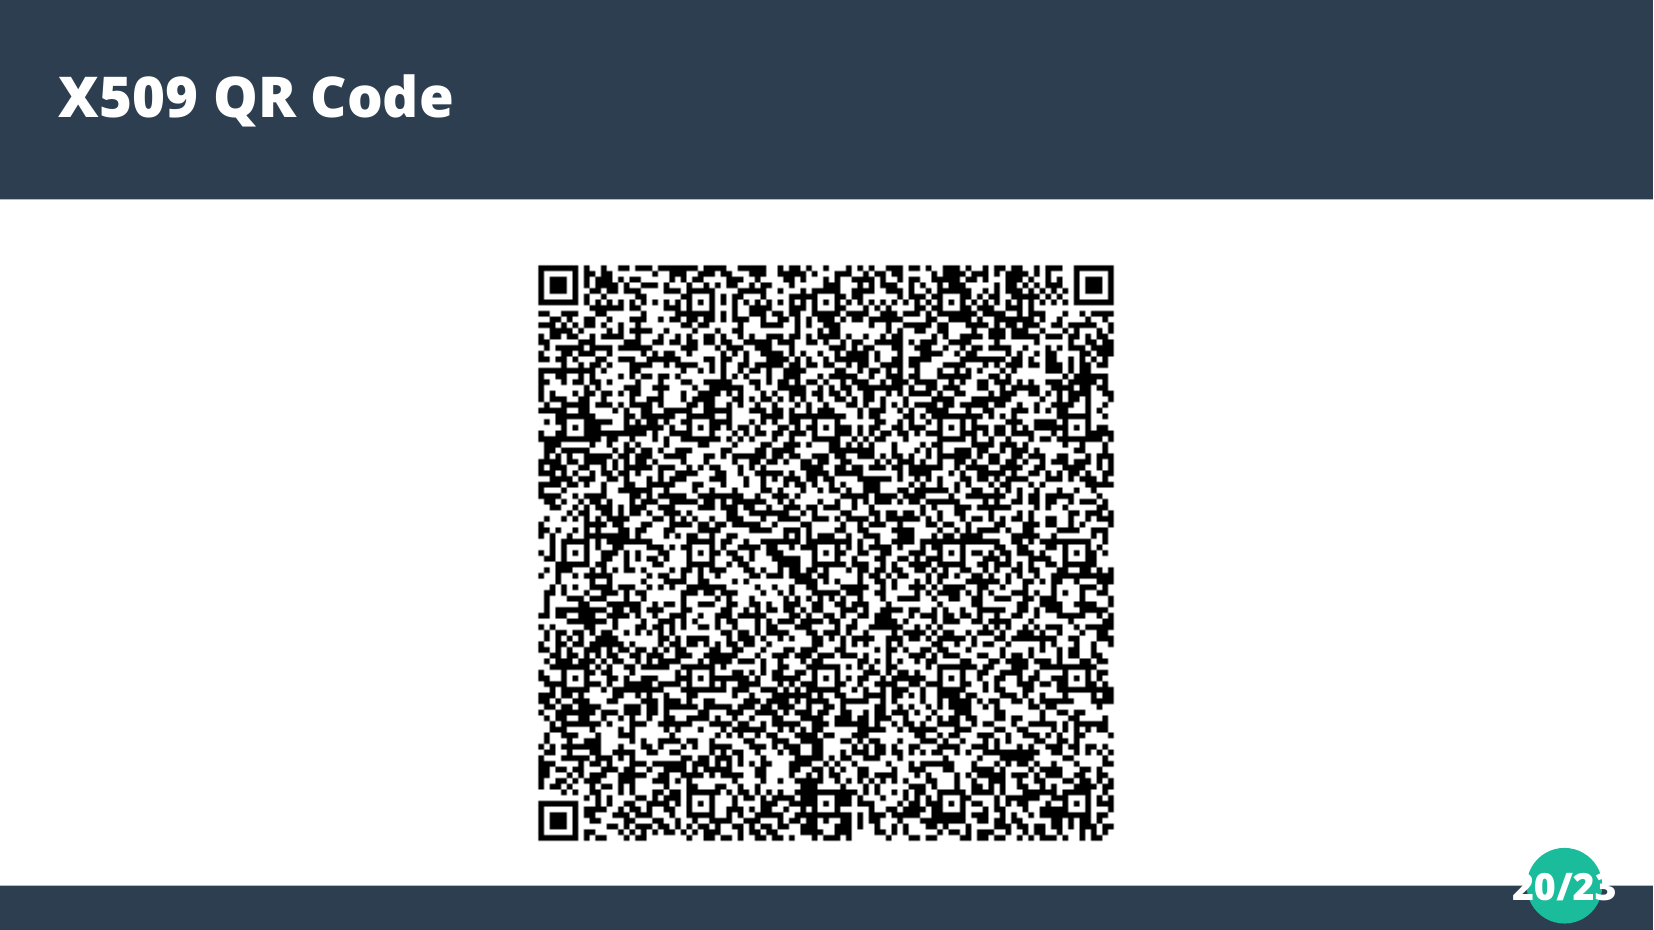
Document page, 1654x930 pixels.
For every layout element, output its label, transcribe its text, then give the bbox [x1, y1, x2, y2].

title X509 QR Code [58, 36, 1594, 155]
picture [516, 243, 1137, 864]
